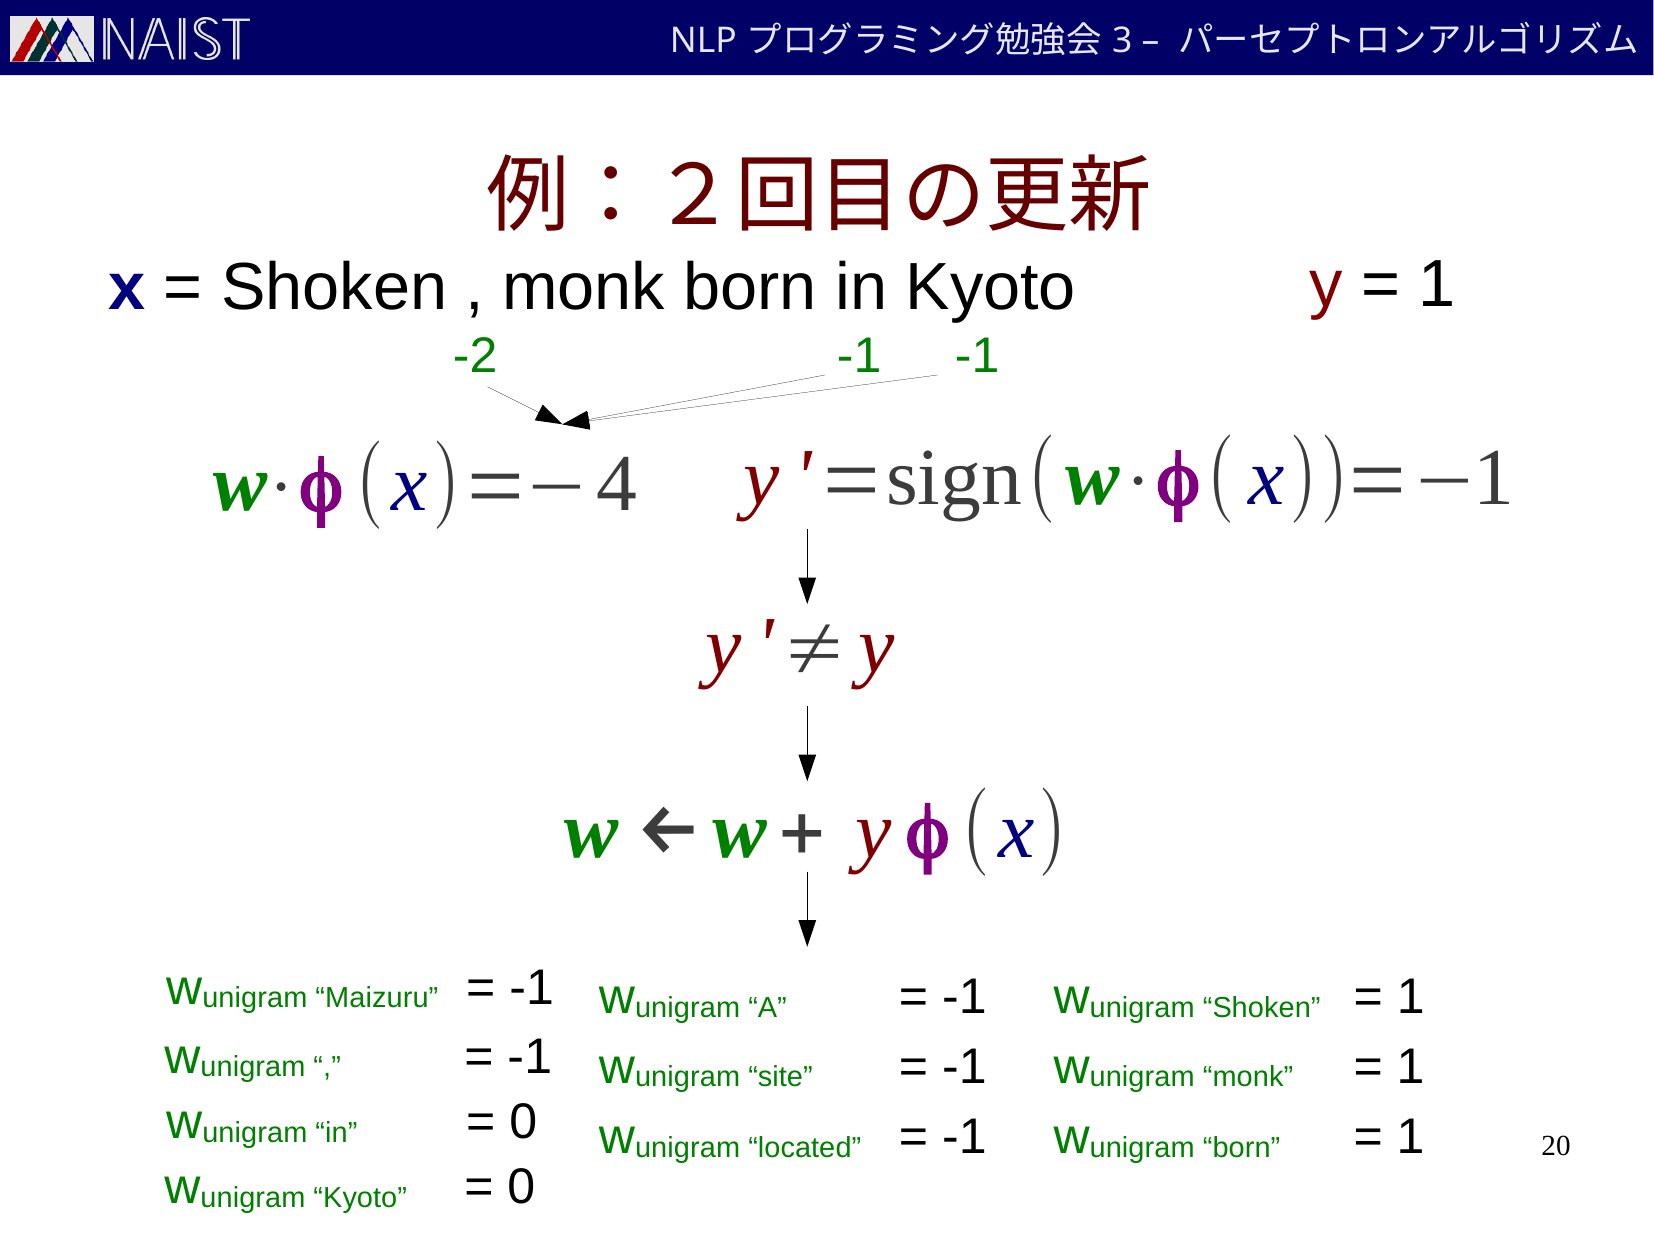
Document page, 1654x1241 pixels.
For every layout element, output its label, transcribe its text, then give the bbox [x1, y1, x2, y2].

text_box wunigram “born” = 1 [1038, 1101, 1440, 1189]
text_box wunigram “monk” = 1 [1038, 1030, 1440, 1101]
text_box -1 [825, 381, 897, 391]
text_box -1 [822, 319, 897, 389]
text_box y = 1 [1294, 238, 1472, 329]
chart [712, 428, 1535, 526]
text_box wunigram “Shoken” = 1 [1038, 961, 1440, 1030]
chart [675, 602, 919, 692]
text_box -2 [438, 319, 513, 391]
text_box wunigram “in” = 0 [151, 1086, 553, 1174]
picture [10, 16, 94, 62]
title 例：２回目の更新 [75, 92, 1564, 285]
picture [102, 17, 251, 60]
text_box wunigram “Kyoto” = 0 [149, 1150, 551, 1239]
text_box x = Shoken , monk born in Kyoto [93, 241, 1096, 331]
text_box wunigram “A” = -1 [584, 961, 1002, 1030]
text_box -1 [940, 319, 1015, 391]
chart [538, 781, 1088, 879]
chart [187, 434, 657, 532]
text_box wunigram “site” = -1 [584, 1030, 1002, 1101]
text_box wunigram “,” = -1 [149, 1020, 568, 1108]
text_box wunigram “located” = -1 [584, 1101, 1002, 1189]
text_box wunigram “Maizuru” = -1 [151, 951, 569, 1039]
